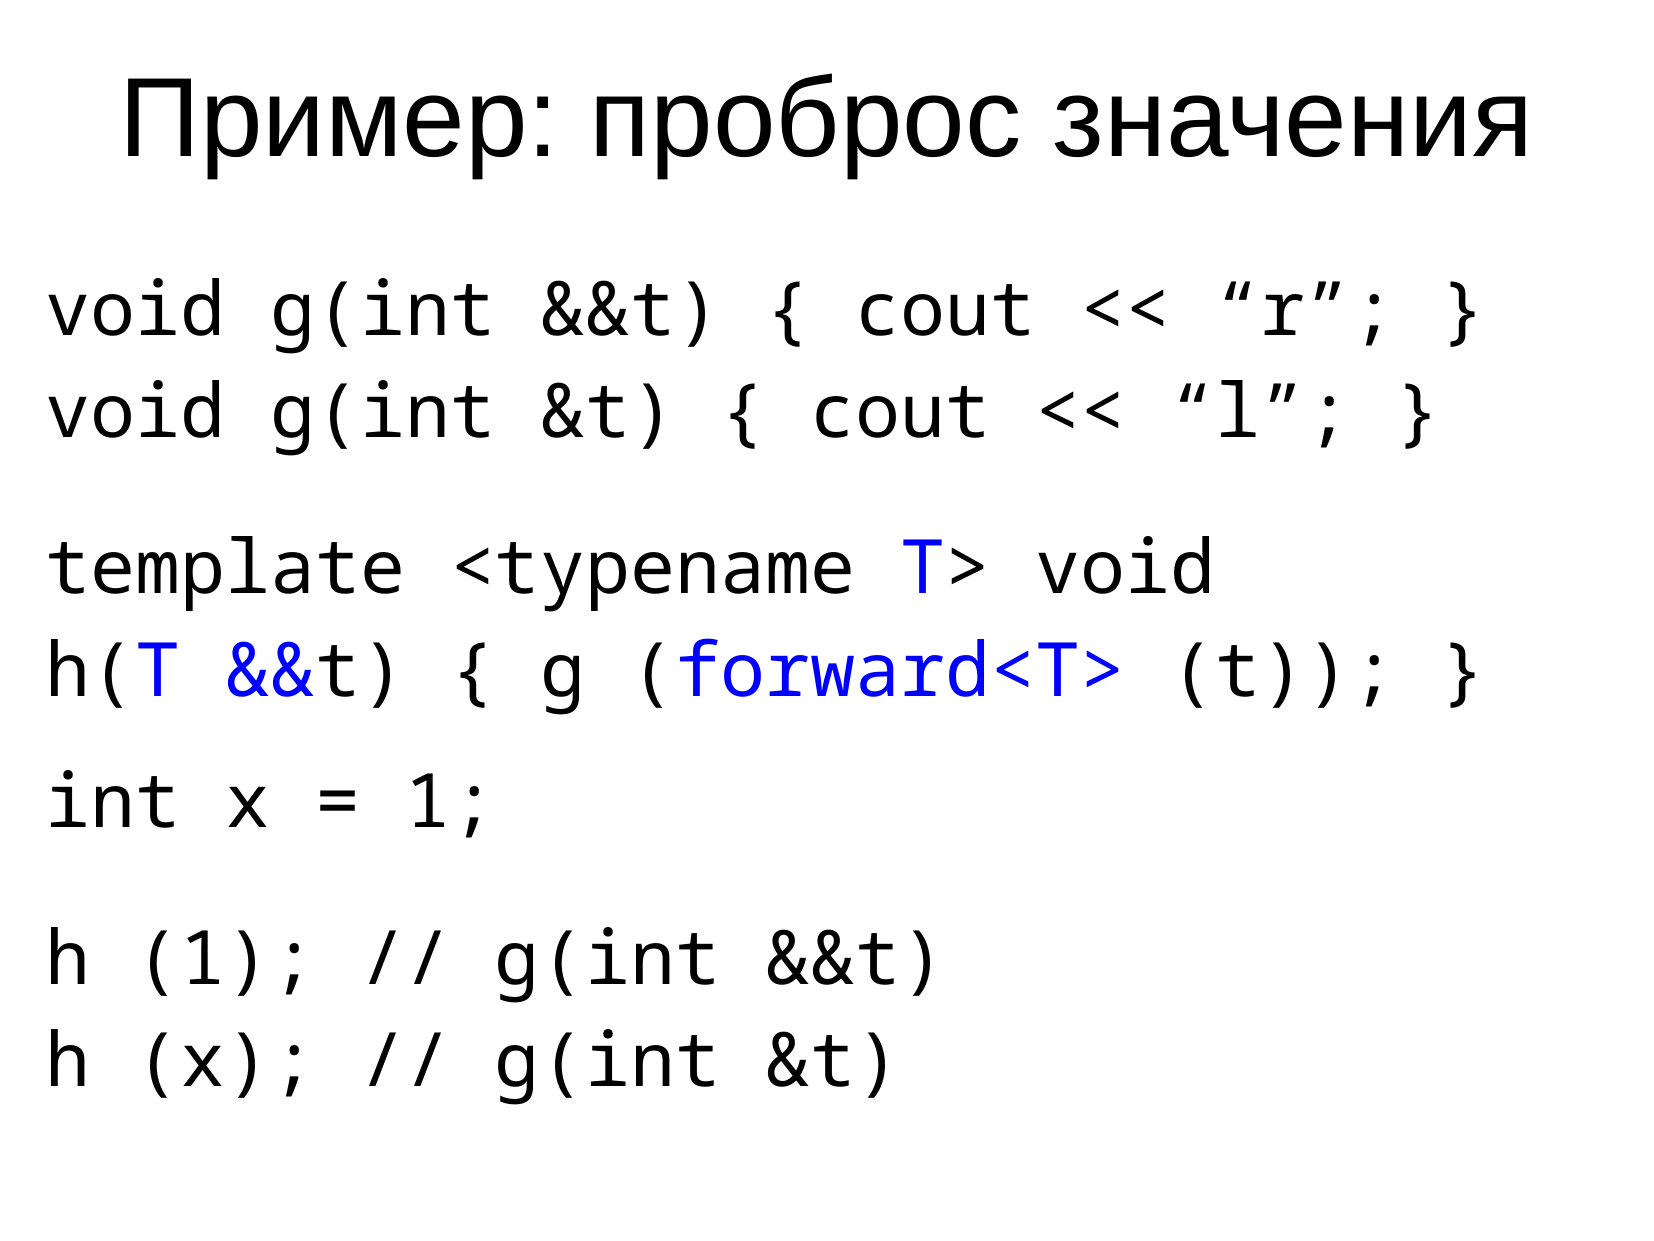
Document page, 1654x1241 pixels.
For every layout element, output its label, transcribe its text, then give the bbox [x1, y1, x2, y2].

title Пример: проброс значения [82, 13, 1571, 222]
list void g(int &&t) { cout << “r”; } void g(int &t) { cout << “l”; } template <typename T> void h(T &&t) { g (forward<T> (t)); } int x = 1; h (1); // g(int &&t) h (x); // g(int &t) [45, 255, 1583, 1186]
